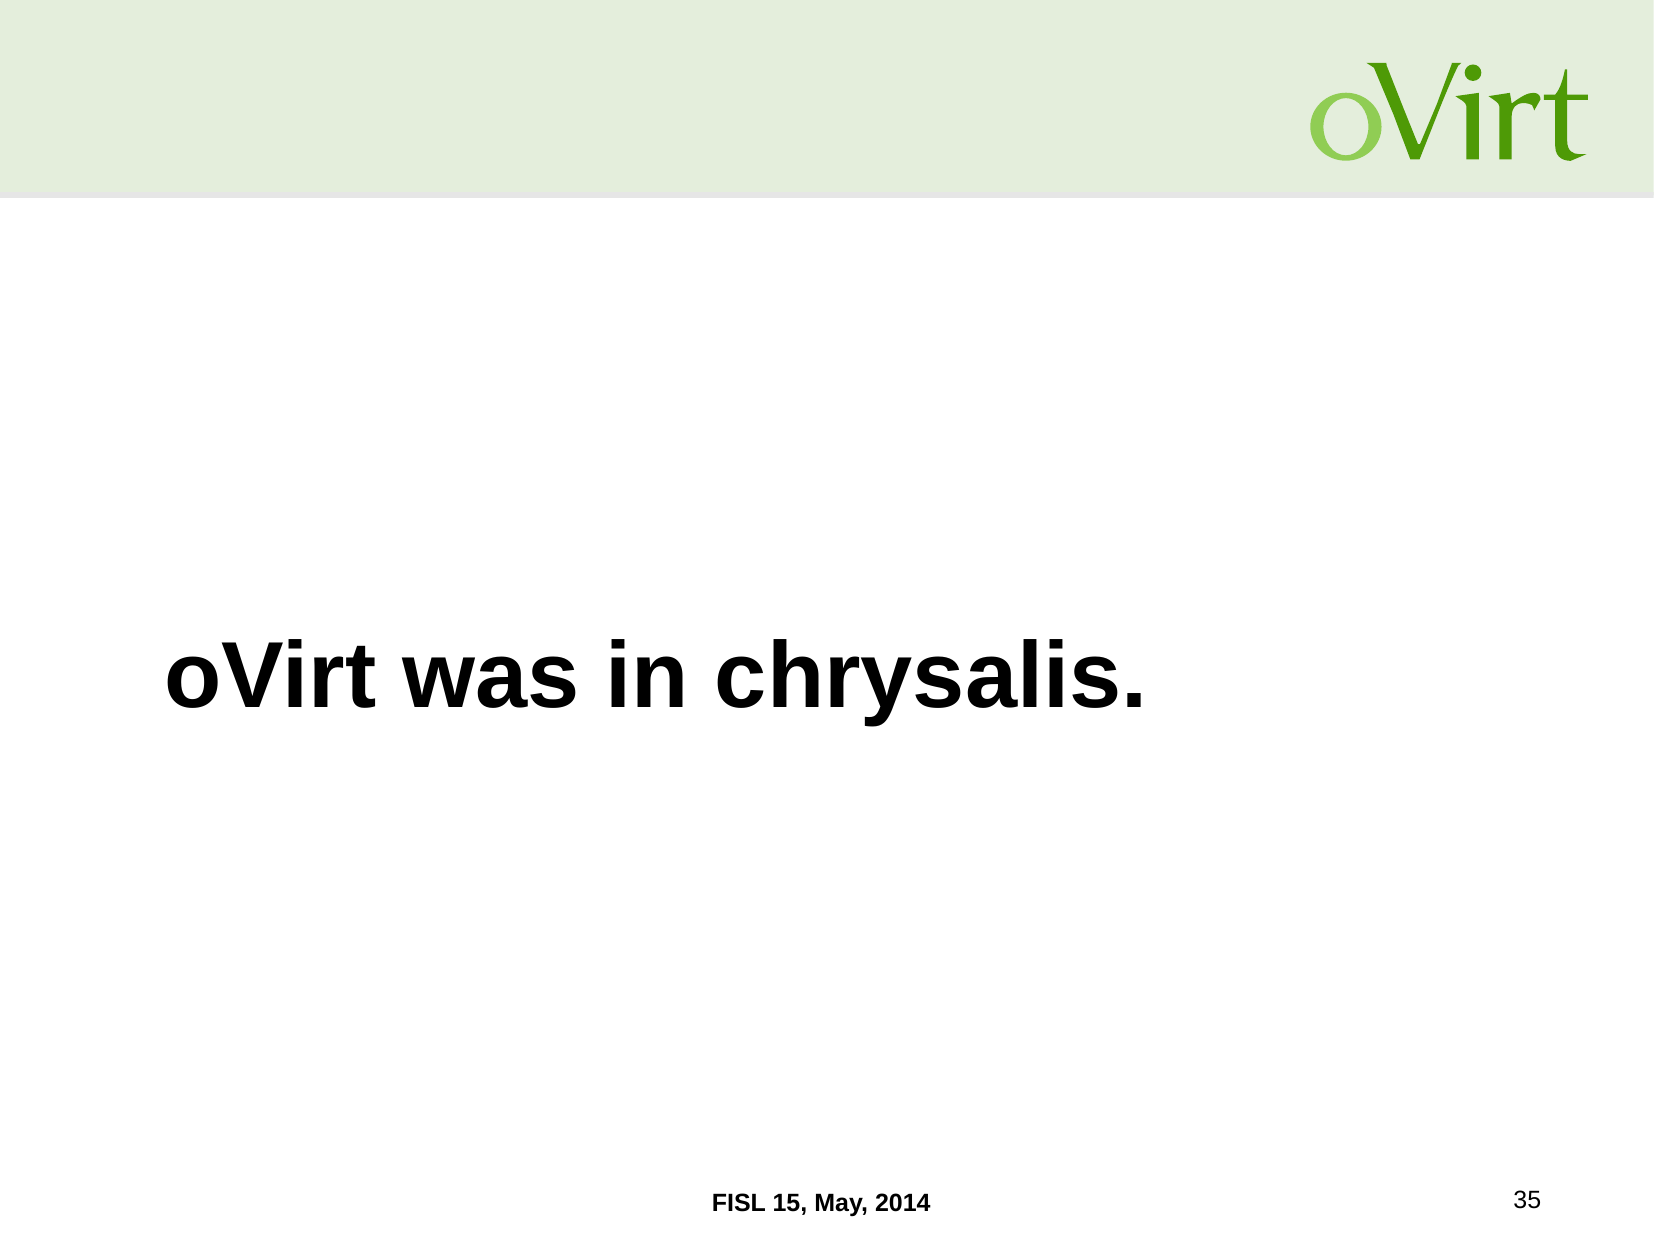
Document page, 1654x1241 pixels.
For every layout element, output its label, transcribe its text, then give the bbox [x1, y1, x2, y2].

text_box oVirt was in chrysalis. [150, 615, 1654, 750]
